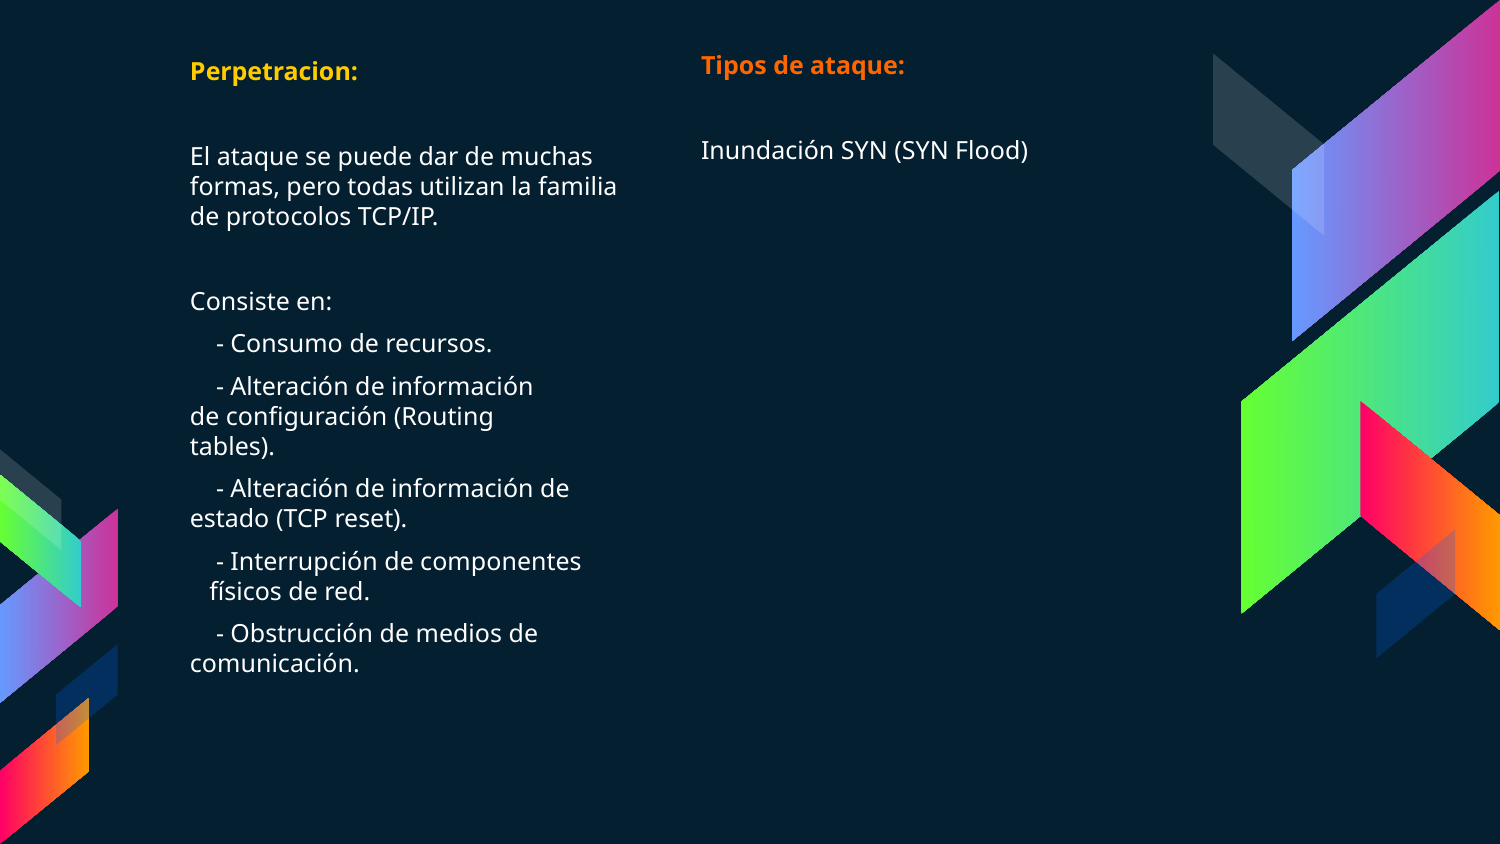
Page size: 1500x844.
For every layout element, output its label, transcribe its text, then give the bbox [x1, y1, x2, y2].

list Tipos de ataque: Inundación SYN (SYN Flood) [686, 34, 1221, 506]
list Perpetracion: El ataque se puede dar de muchas formas, pero todas utilizan la familia de protocolos TCP/IP. Consiste en: - Consumo de recursos. - Alteración de información de configuración (Routing tables). - Alteración de información de estado (TCP reset). - Interrupción de componentes físicos de red. - Obstrucción de medios de comunicación. [175, 40, 655, 512]
